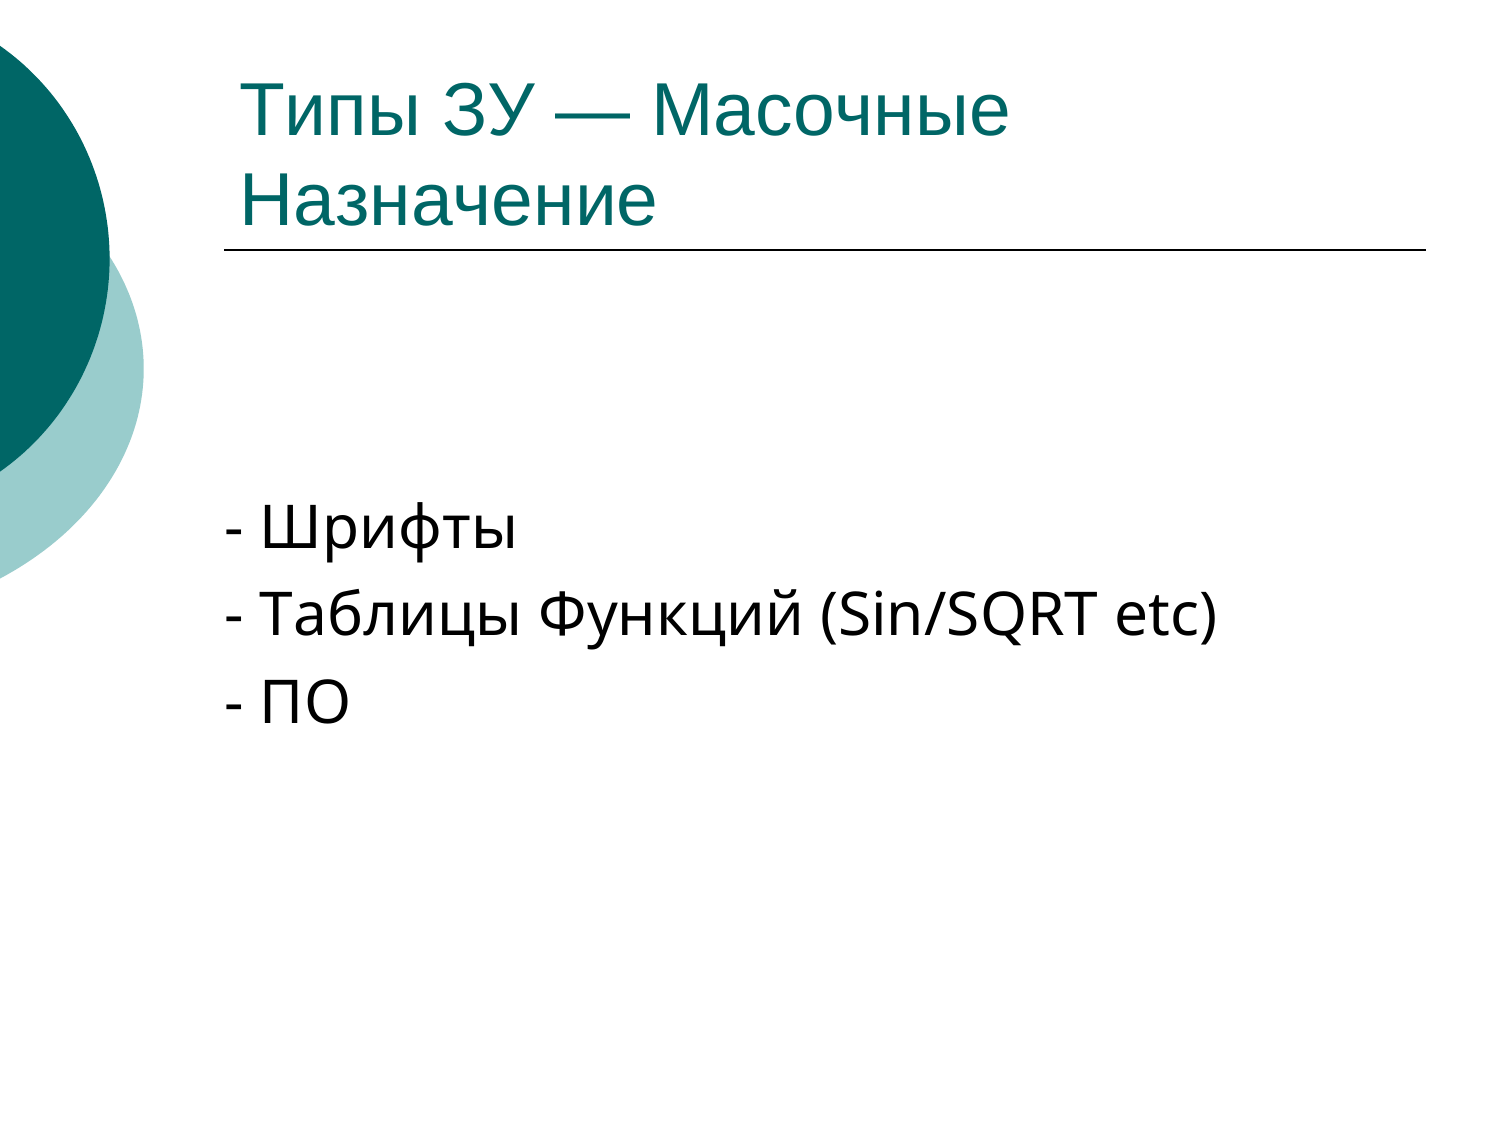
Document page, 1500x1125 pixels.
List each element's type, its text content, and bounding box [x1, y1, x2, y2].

subtitle - Шрифты - Таблицы Функций (Sin/SQRT etc) - ПО [224, 249, 1425, 975]
title Типы ЗУ — Масочные Назначение [224, 52, 1425, 249]
